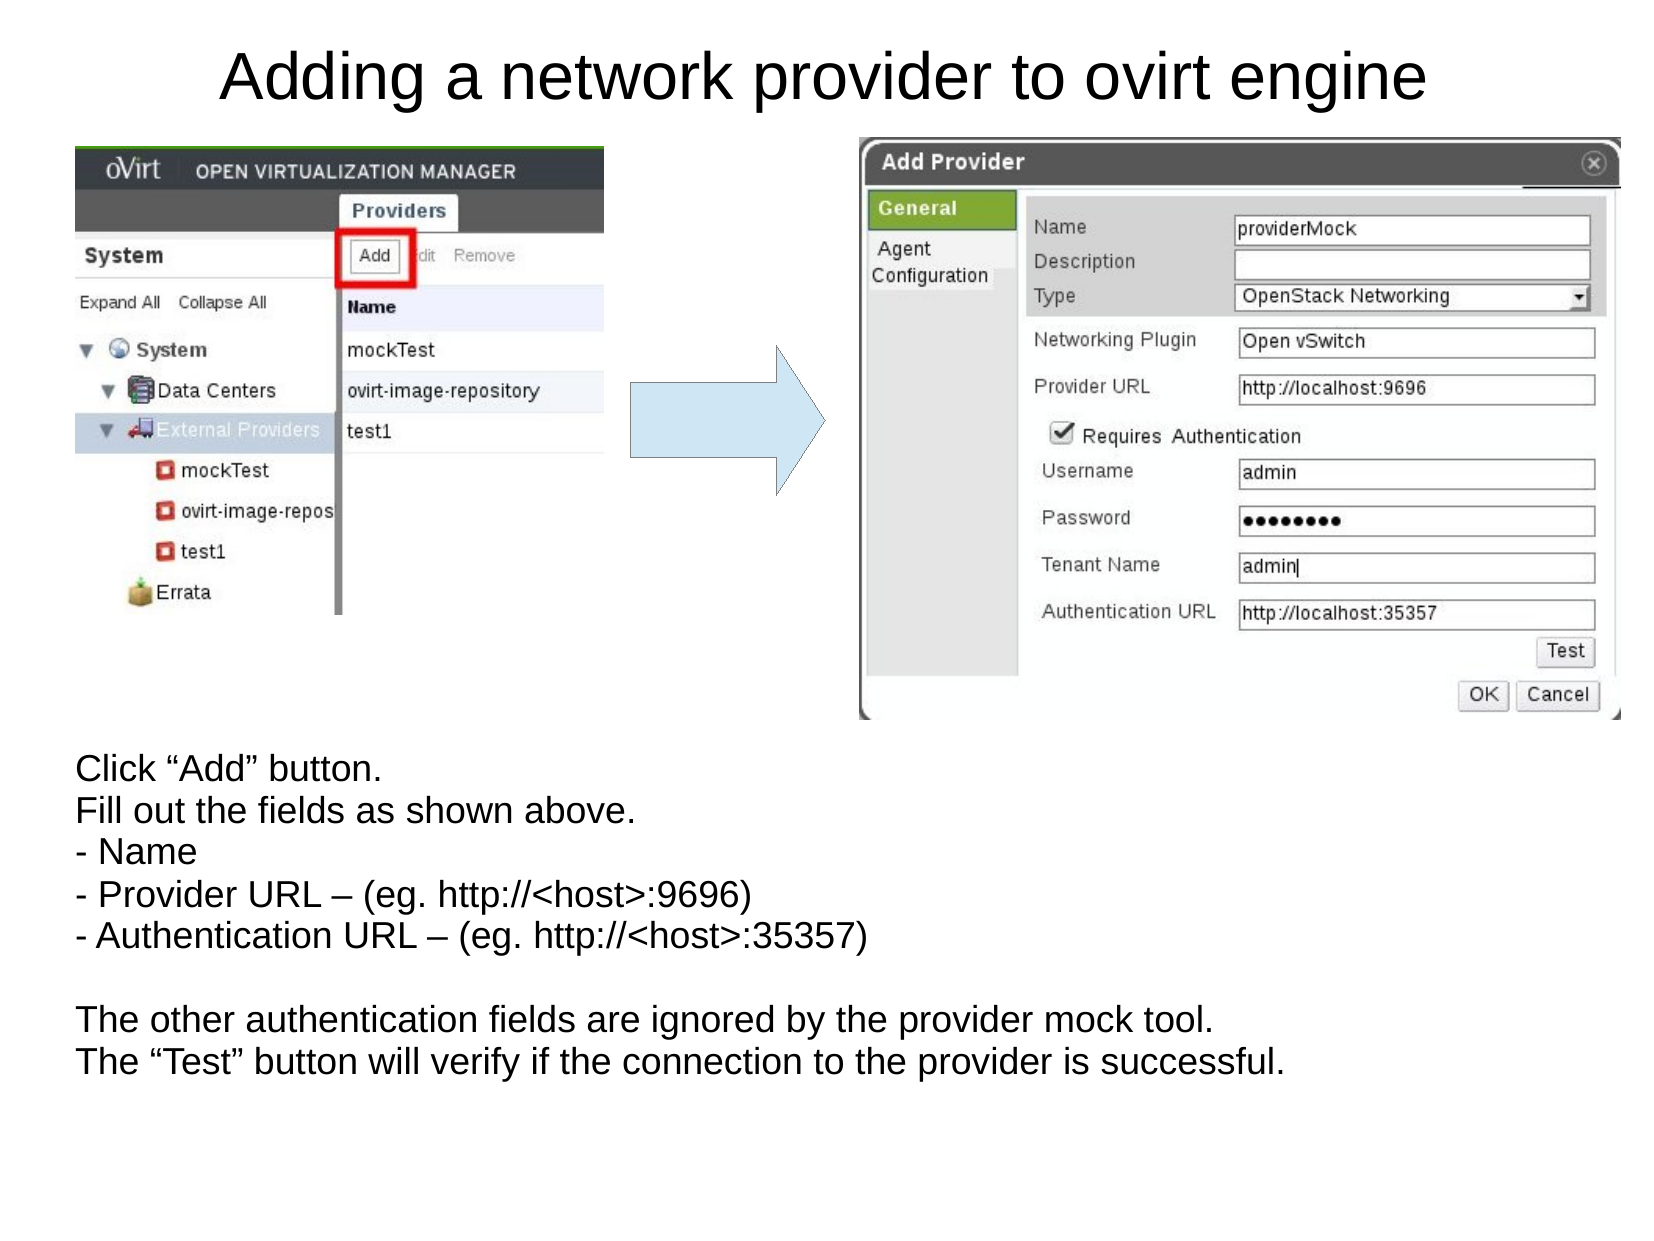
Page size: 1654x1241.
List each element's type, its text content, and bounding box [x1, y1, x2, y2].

picture [75, 146, 604, 616]
list Click “Add” button. Fill out the fields as shown above. - Name - Provider URL – (eg. http://<host>:9696) - Authentication URL – (eg. http://<host>:35357) The other authentication fields are ignored by the provider mock tool. The “Test” button will verify if the connection to the provider is successful. [75, 747, 1564, 1126]
picture [859, 137, 1621, 721]
text_box [630, 345, 826, 496]
title Adding a network provider to ovirt engine [60, 32, 1591, 121]
